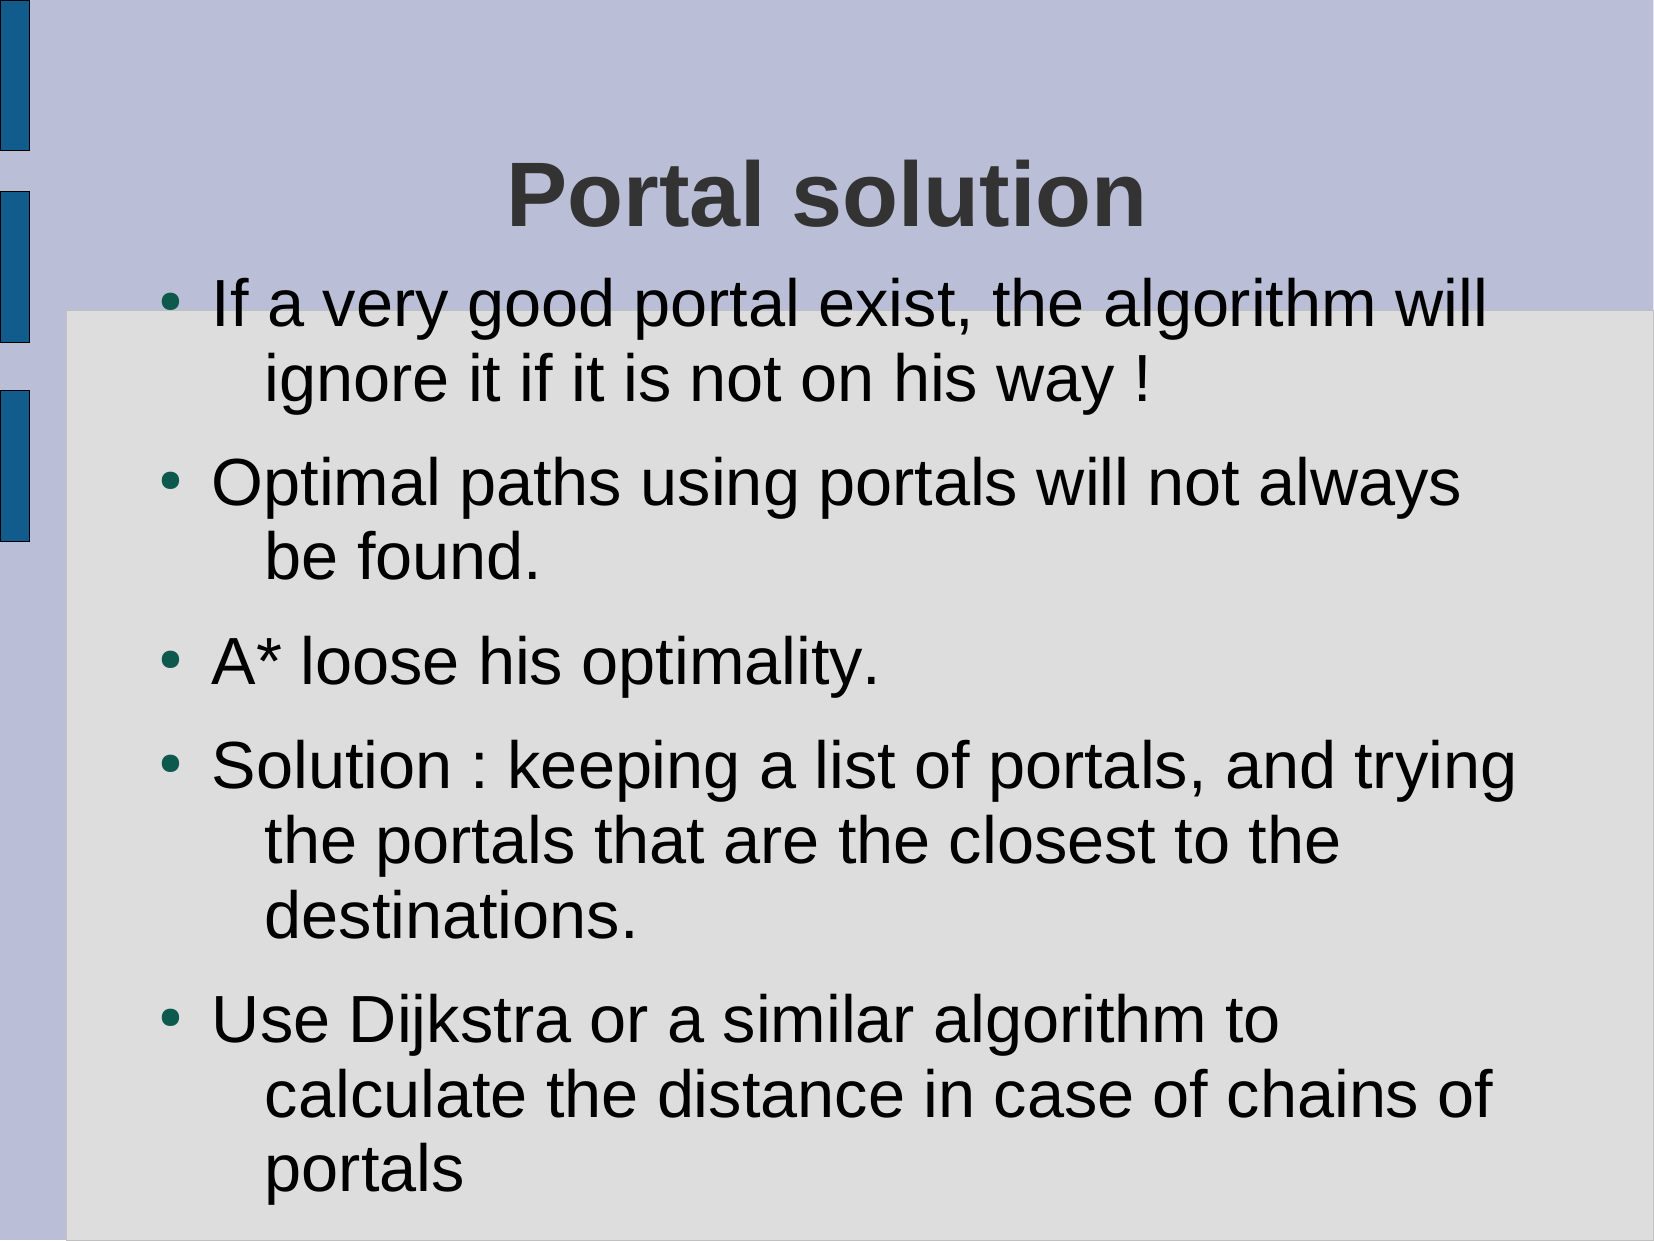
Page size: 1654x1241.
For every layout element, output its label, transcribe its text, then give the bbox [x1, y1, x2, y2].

list If a very good portal exist, the algorithm will ignore it if it is not on his way ! Optimal paths using portals will not always be found. A* loose his optimality. Solution : keeping a list of portals, and trying the portals that are the closest to the destinations. Use Dijkstra or a similar algorithm to calculate the distance in case of chains of portals [123, 265, 1536, 1207]
title Portal solution [121, 91, 1534, 299]
